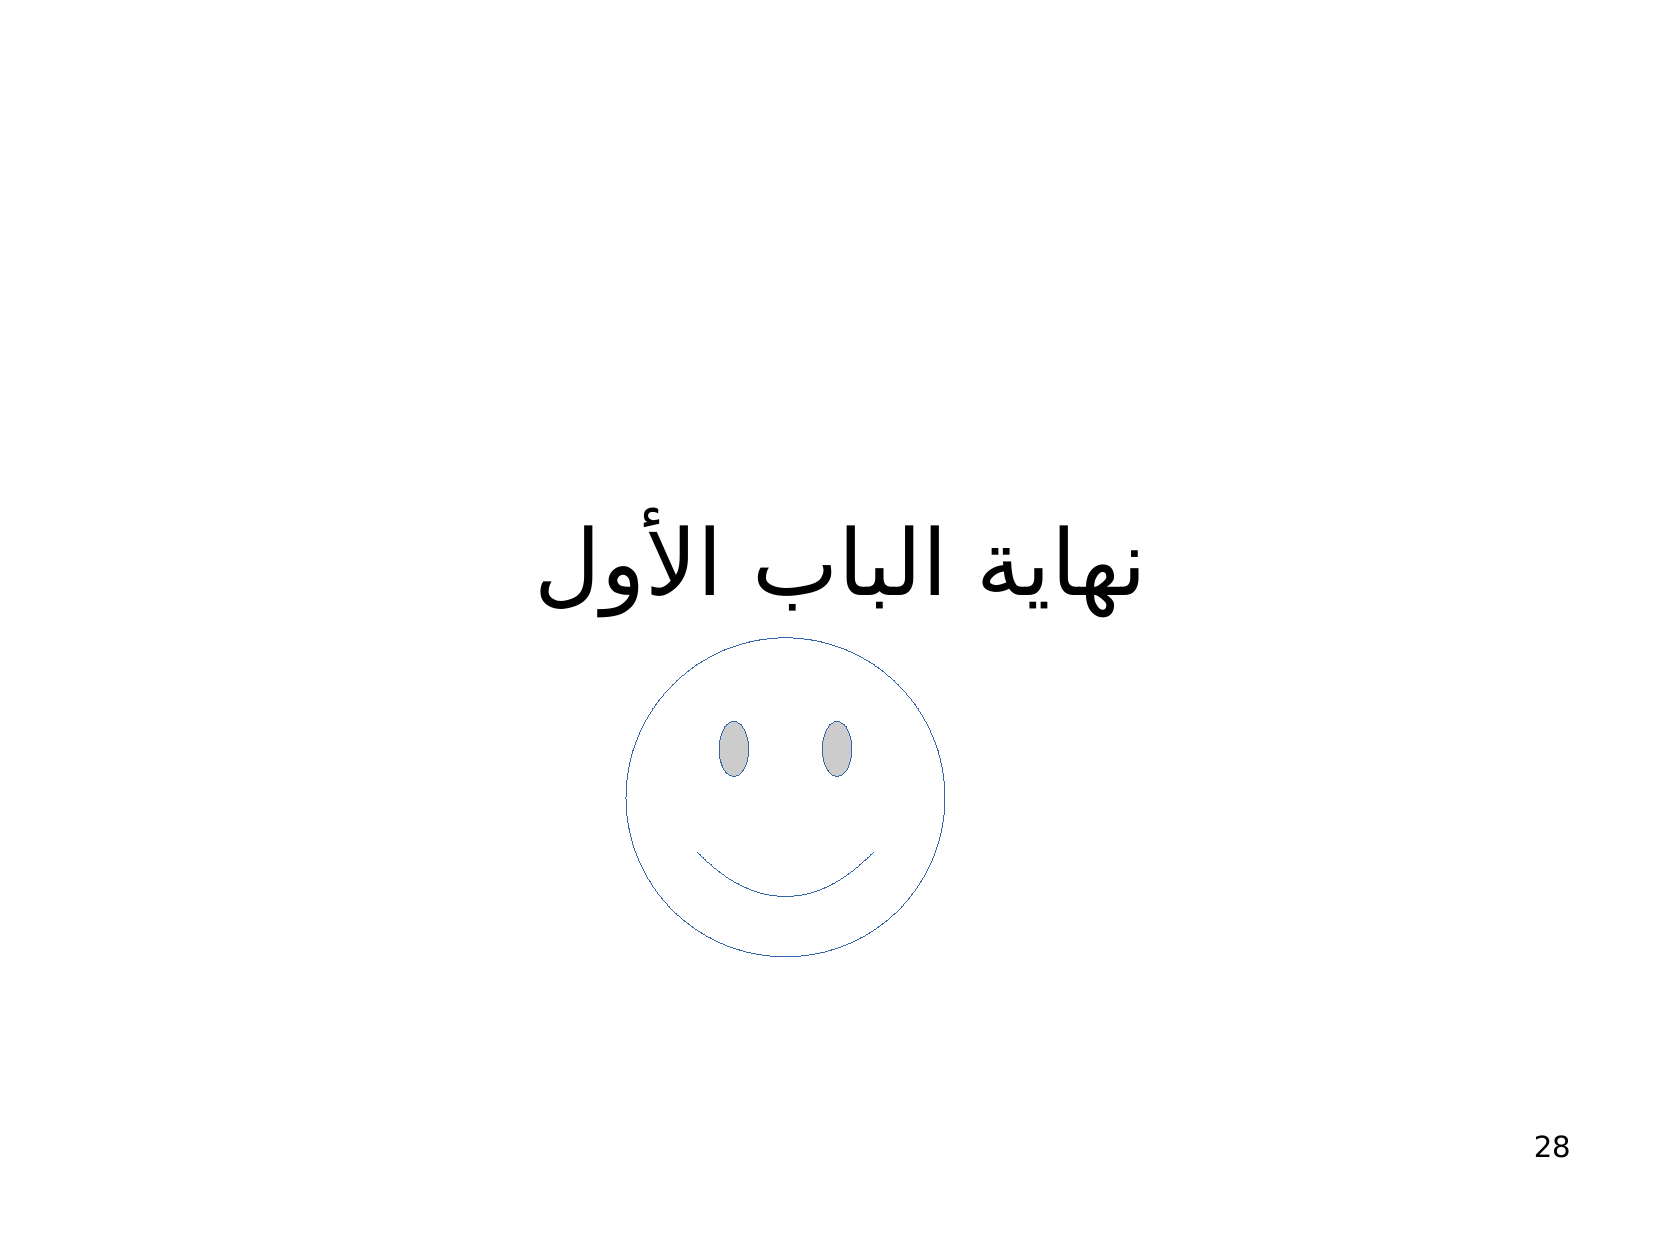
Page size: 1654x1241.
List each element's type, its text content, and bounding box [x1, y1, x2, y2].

text_box [625, 637, 945, 957]
title نهاية الباب الأول [82, 506, 1571, 728]
